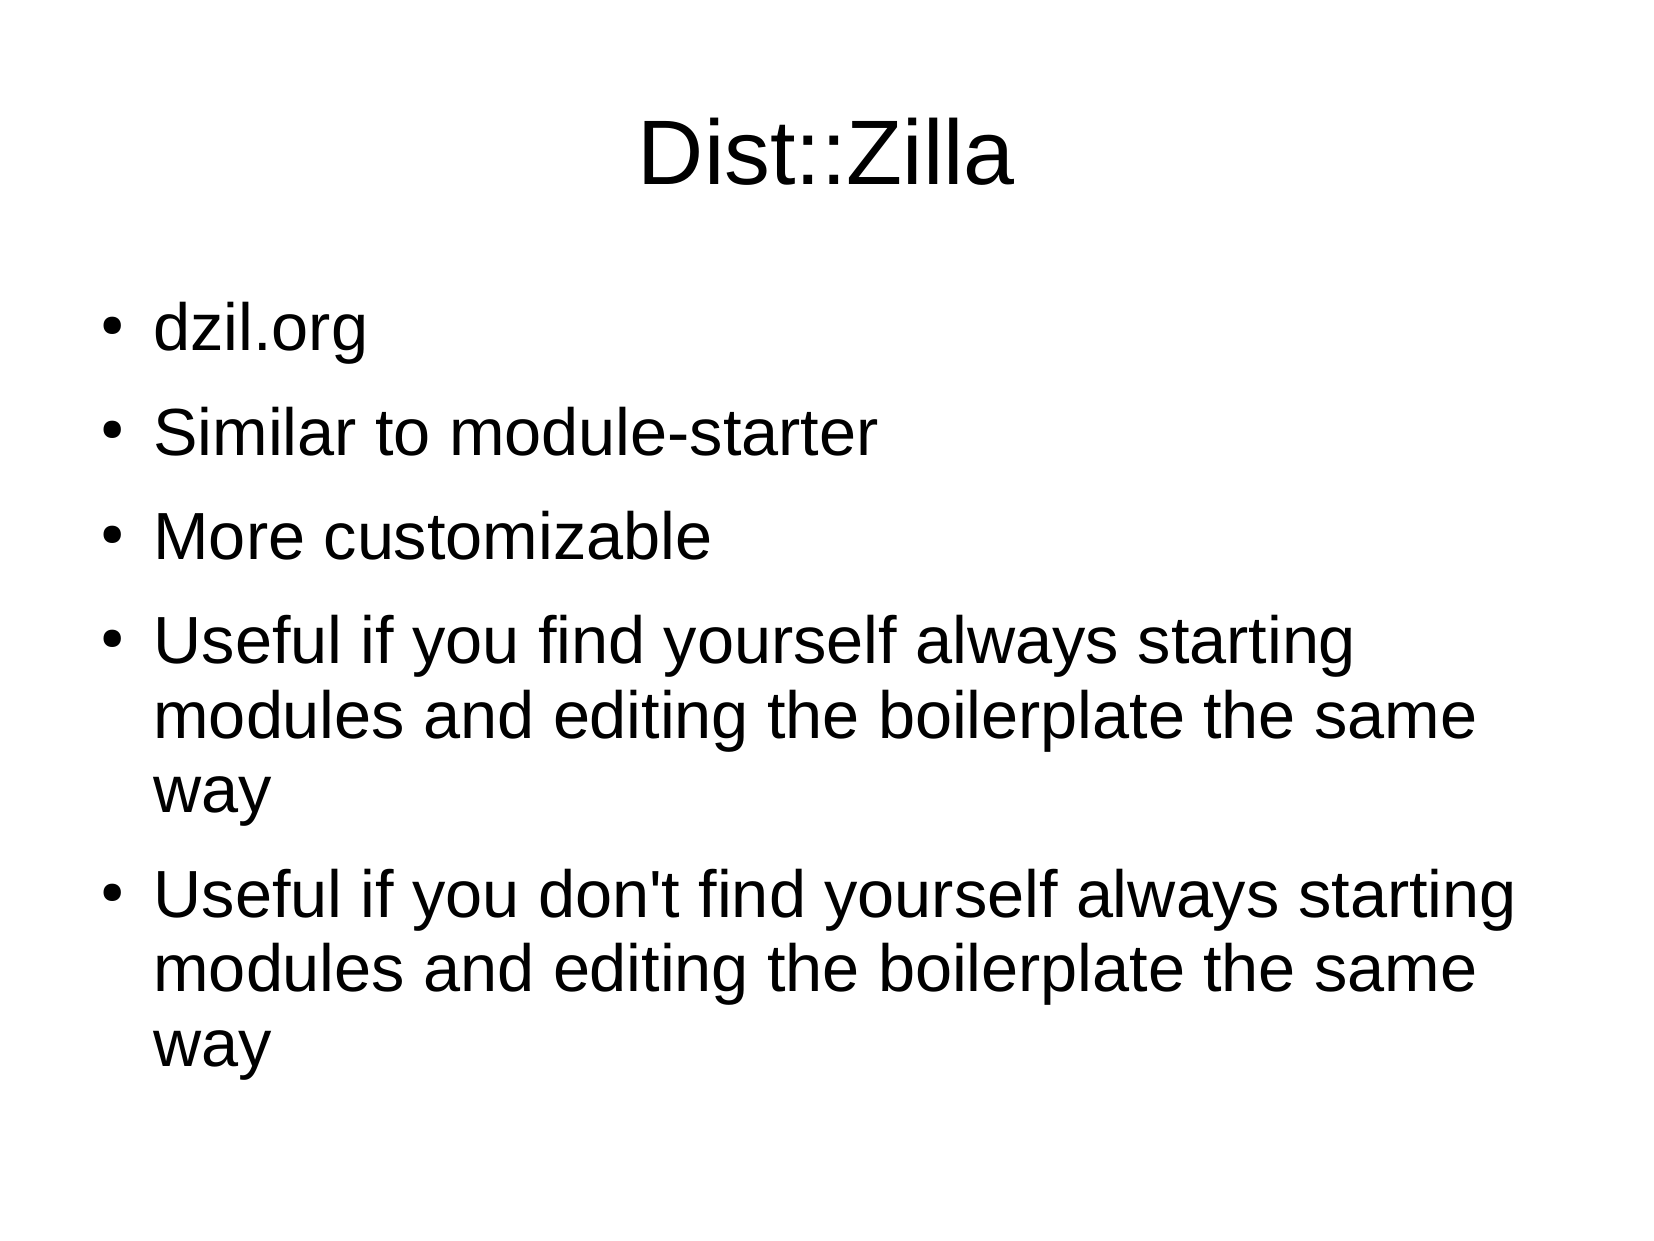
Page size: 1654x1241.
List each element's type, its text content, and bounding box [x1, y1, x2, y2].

title Dist::Zilla [82, 49, 1571, 257]
list dzil.org Similar to module-starter More customizable Useful if you find yourself always starting modules and editing the boilerplate the same way Useful if you don't find yourself always starting modules and editing the boilerplate the same way [82, 290, 1571, 1109]
